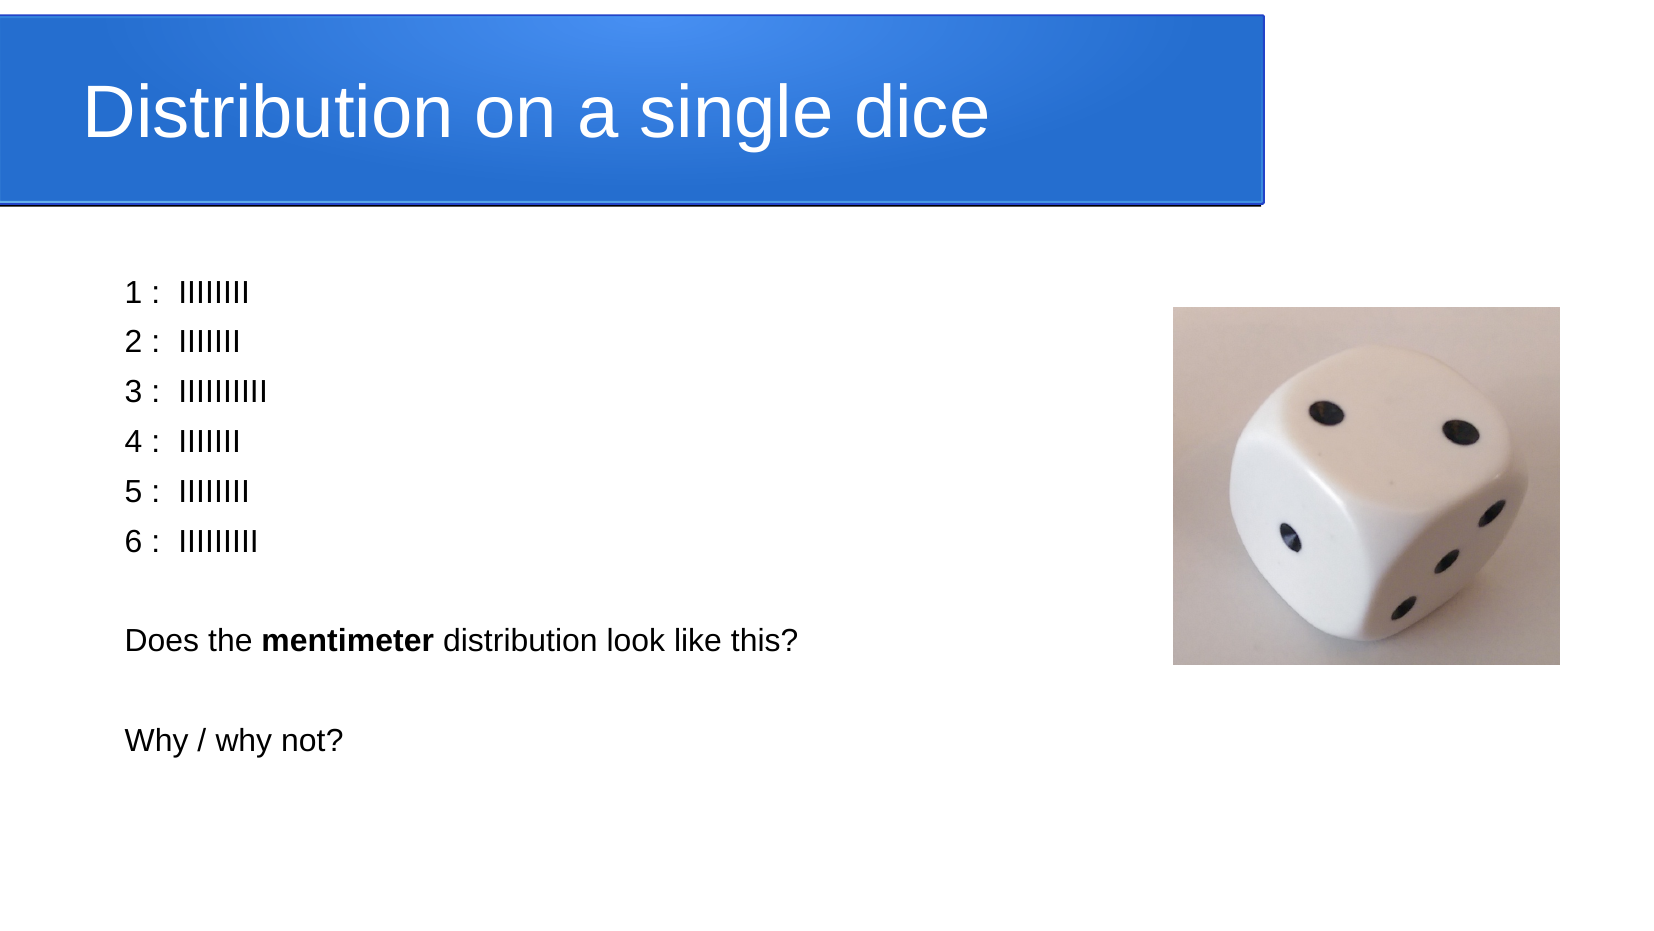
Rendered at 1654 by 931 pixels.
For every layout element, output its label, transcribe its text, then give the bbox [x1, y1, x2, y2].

list 1 : IIIIIIII 2 : IIIIIII 3 : IIIIIIIIII 4 : IIIIIII 5 : IIIIIIII 6 : IIIIIIIII Does the mentimeter distribution look like this? Why / why not? [82, 224, 1040, 764]
picture [1173, 307, 1560, 665]
title Distribution on a single dice [82, 35, 1235, 189]
